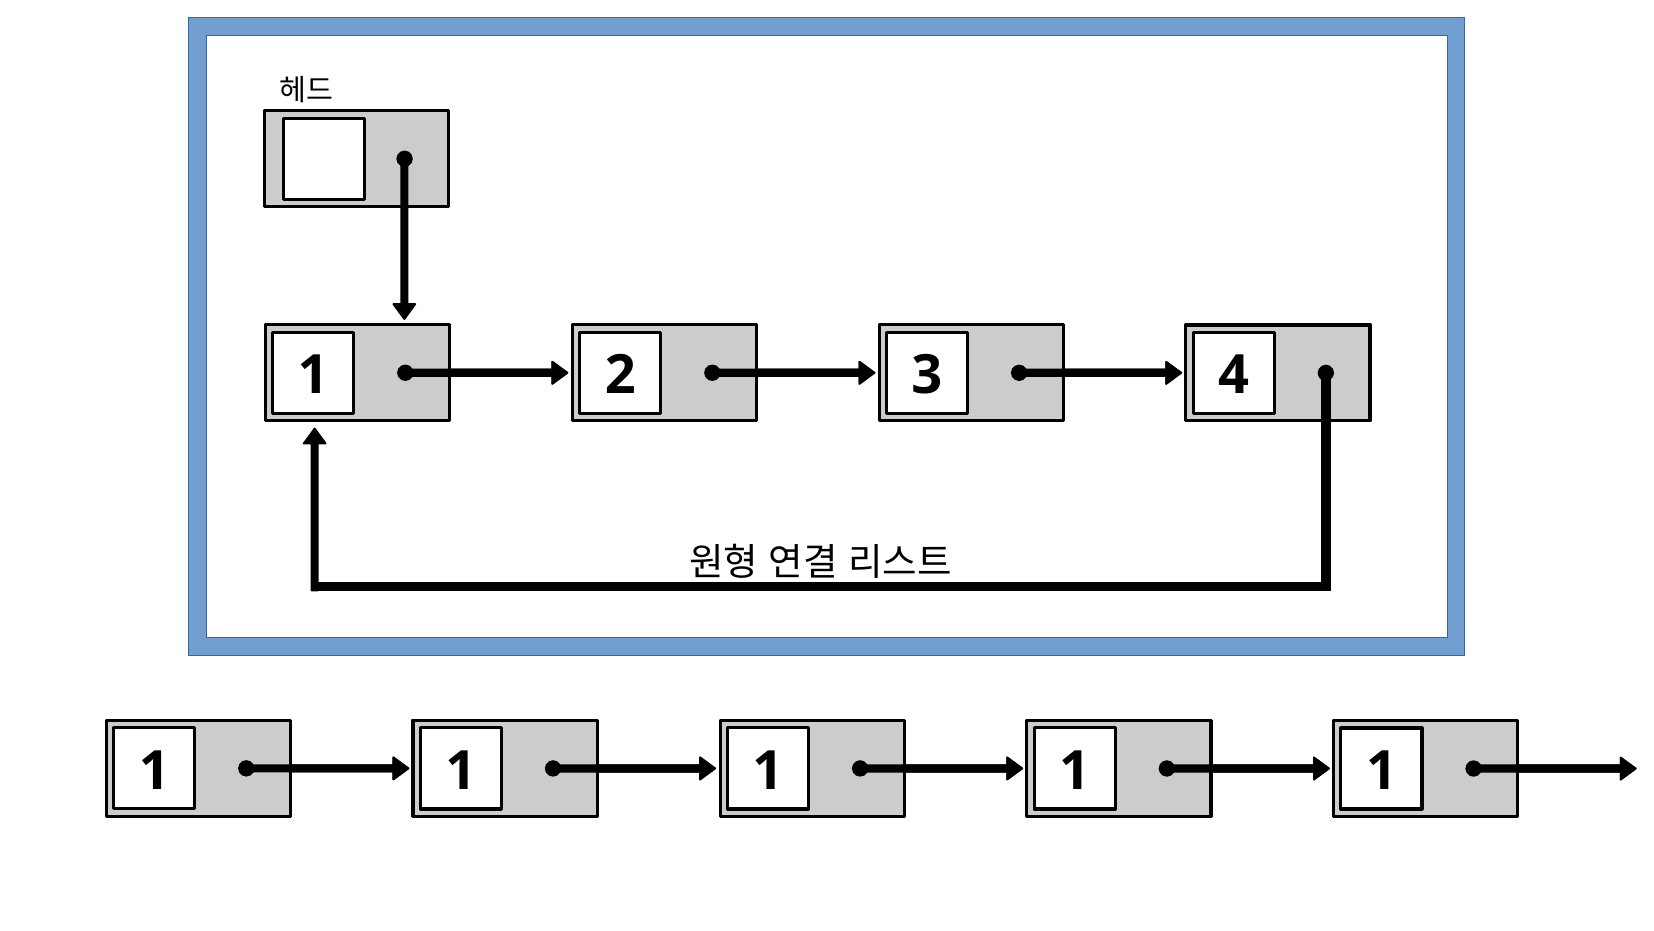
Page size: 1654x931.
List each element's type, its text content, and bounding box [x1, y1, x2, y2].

text_box 1 [1340, 727, 1422, 810]
text_box [720, 720, 1023, 817]
text_box 1 [727, 727, 809, 809]
text_box 원형 연결 리스트 [319, 524, 1322, 583]
text_box [106, 720, 409, 817]
text_box 헤드 [264, 59, 350, 108]
text_box 1 [272, 332, 354, 414]
text_box [1333, 720, 1636, 817]
text_box 1 [113, 727, 195, 809]
text_box 2 [579, 332, 661, 414]
text_box [413, 720, 716, 817]
text_box 1 [420, 727, 502, 809]
text_box [188, 17, 1465, 656]
text_box 3 [886, 332, 968, 414]
text_box [1026, 720, 1330, 817]
text_box 4 [1193, 332, 1275, 414]
text_box 1 [1034, 727, 1116, 809]
